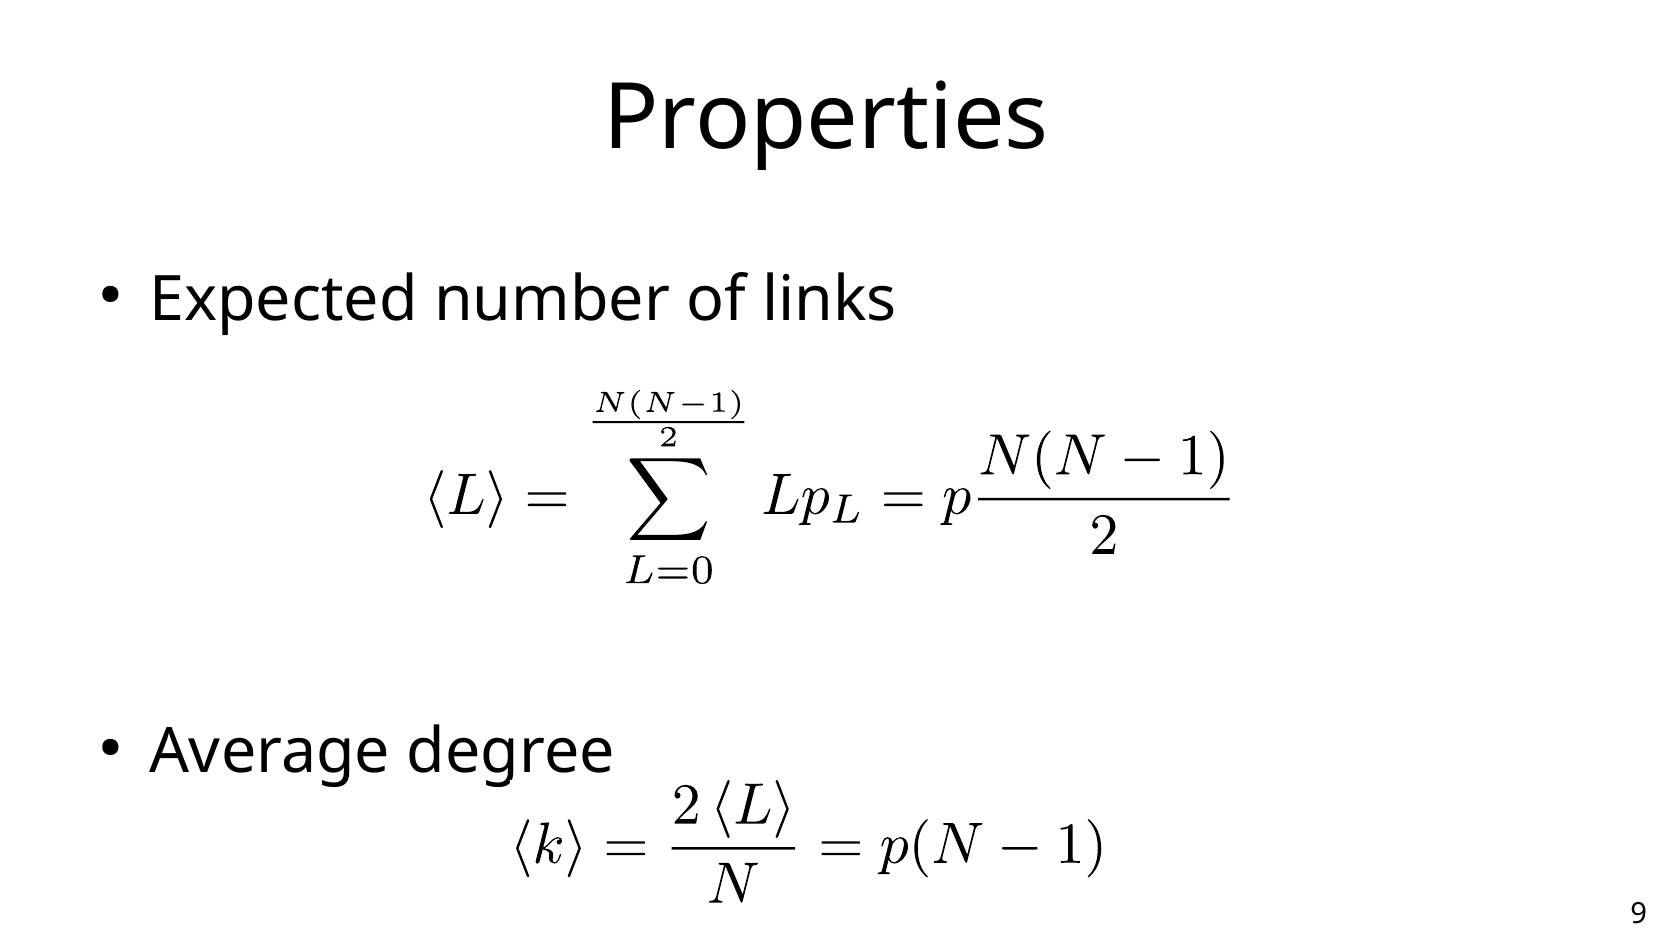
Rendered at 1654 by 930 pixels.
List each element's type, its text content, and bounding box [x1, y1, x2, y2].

text_box [509, 779, 1108, 903]
list Expected number of links Average degree [82, 252, 1571, 793]
title Properties [82, 1, 1571, 225]
text_box [423, 389, 1230, 585]
